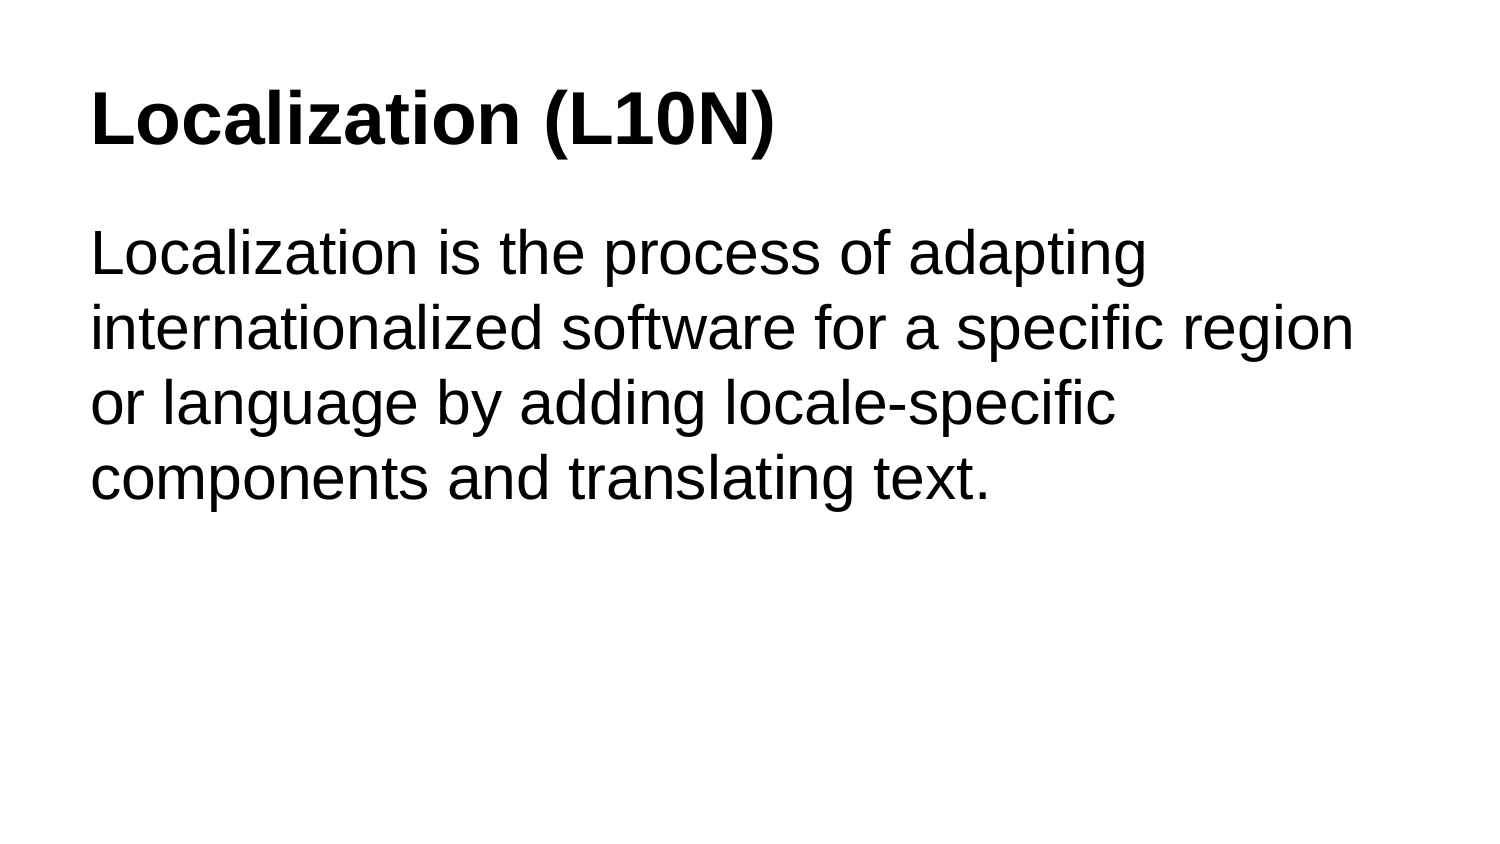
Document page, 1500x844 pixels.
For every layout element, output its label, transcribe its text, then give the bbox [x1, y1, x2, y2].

list Localization is the process of adapting internationalized software for a specific region or language by adding locale-specific components and translating text. [75, 196, 1425, 808]
title Localization (L10N) [75, 33, 1425, 175]
